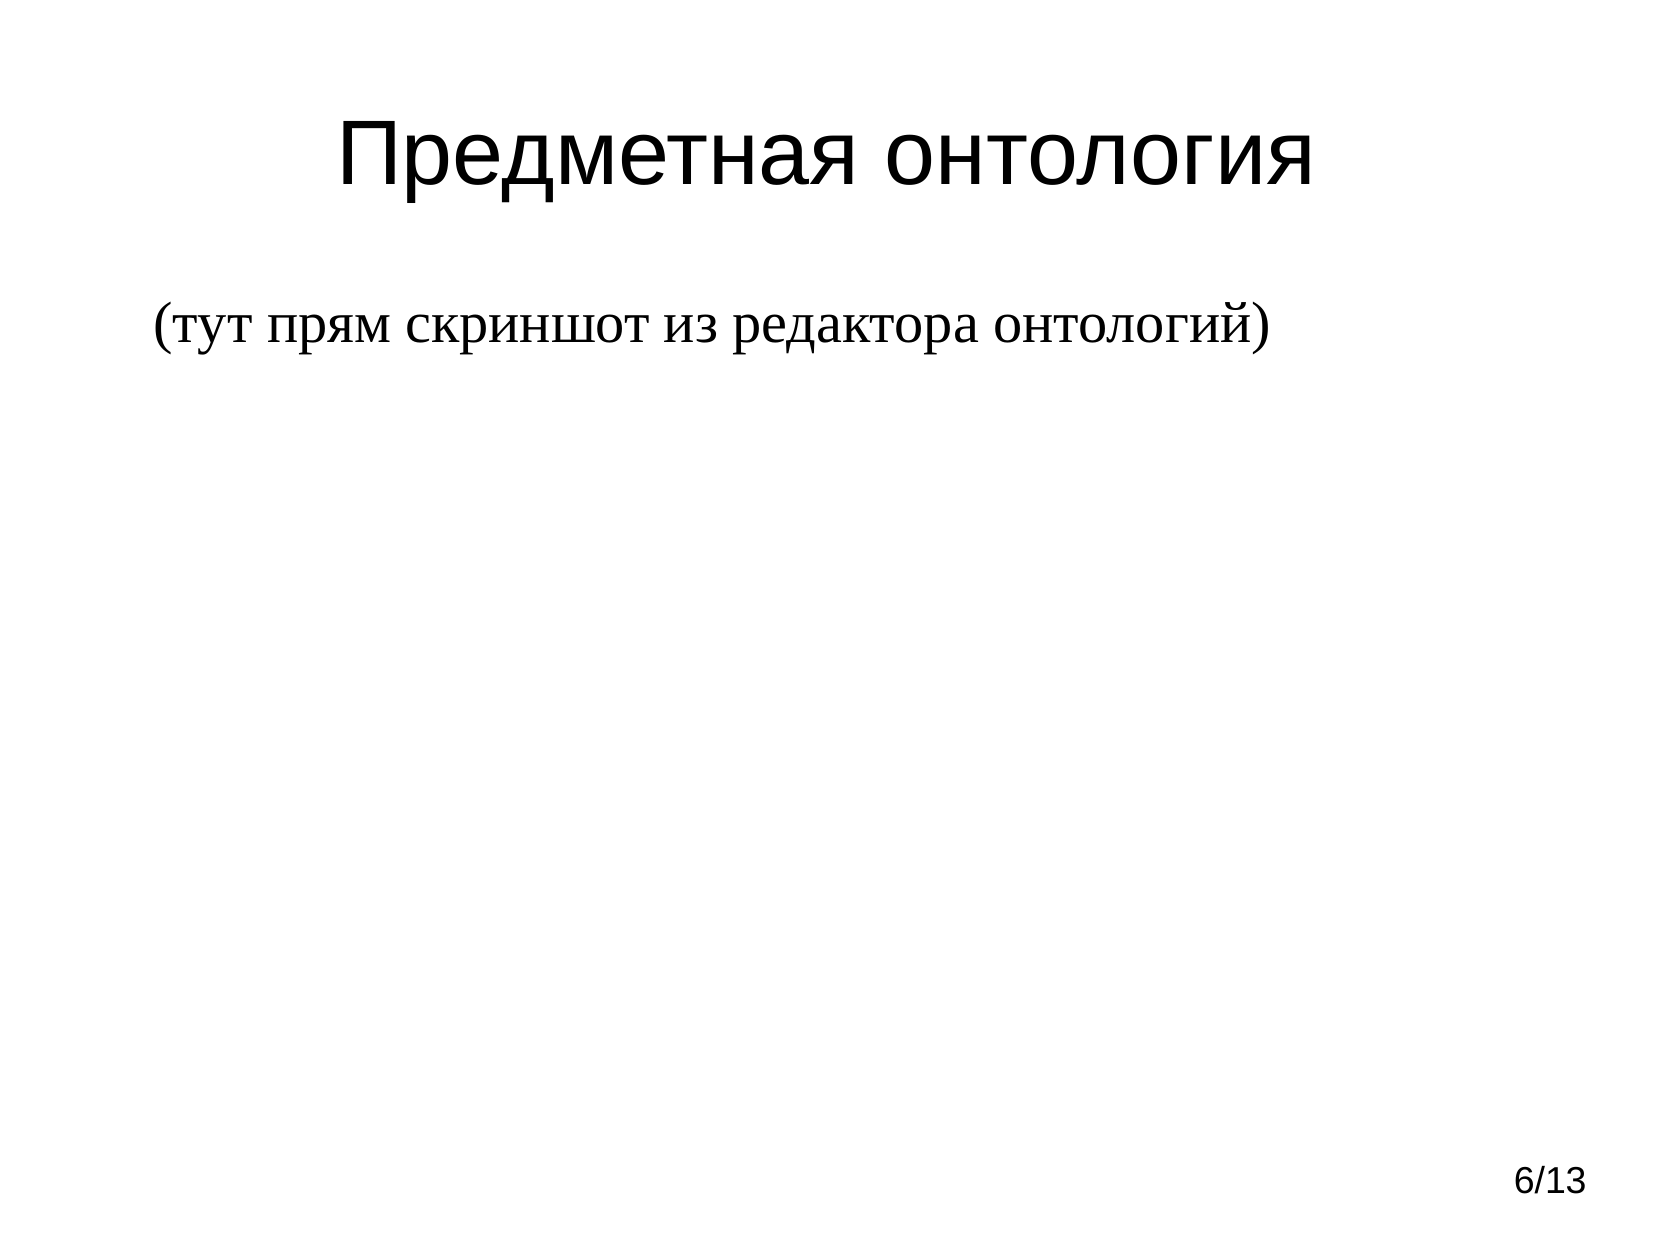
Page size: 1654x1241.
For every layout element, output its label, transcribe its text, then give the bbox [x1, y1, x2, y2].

title Предметная онтология [82, 49, 1571, 257]
text_box <номер>/13 [1476, 1151, 1625, 1241]
list (тут прям скриншот из редактора онтологий) [82, 290, 1571, 1109]
